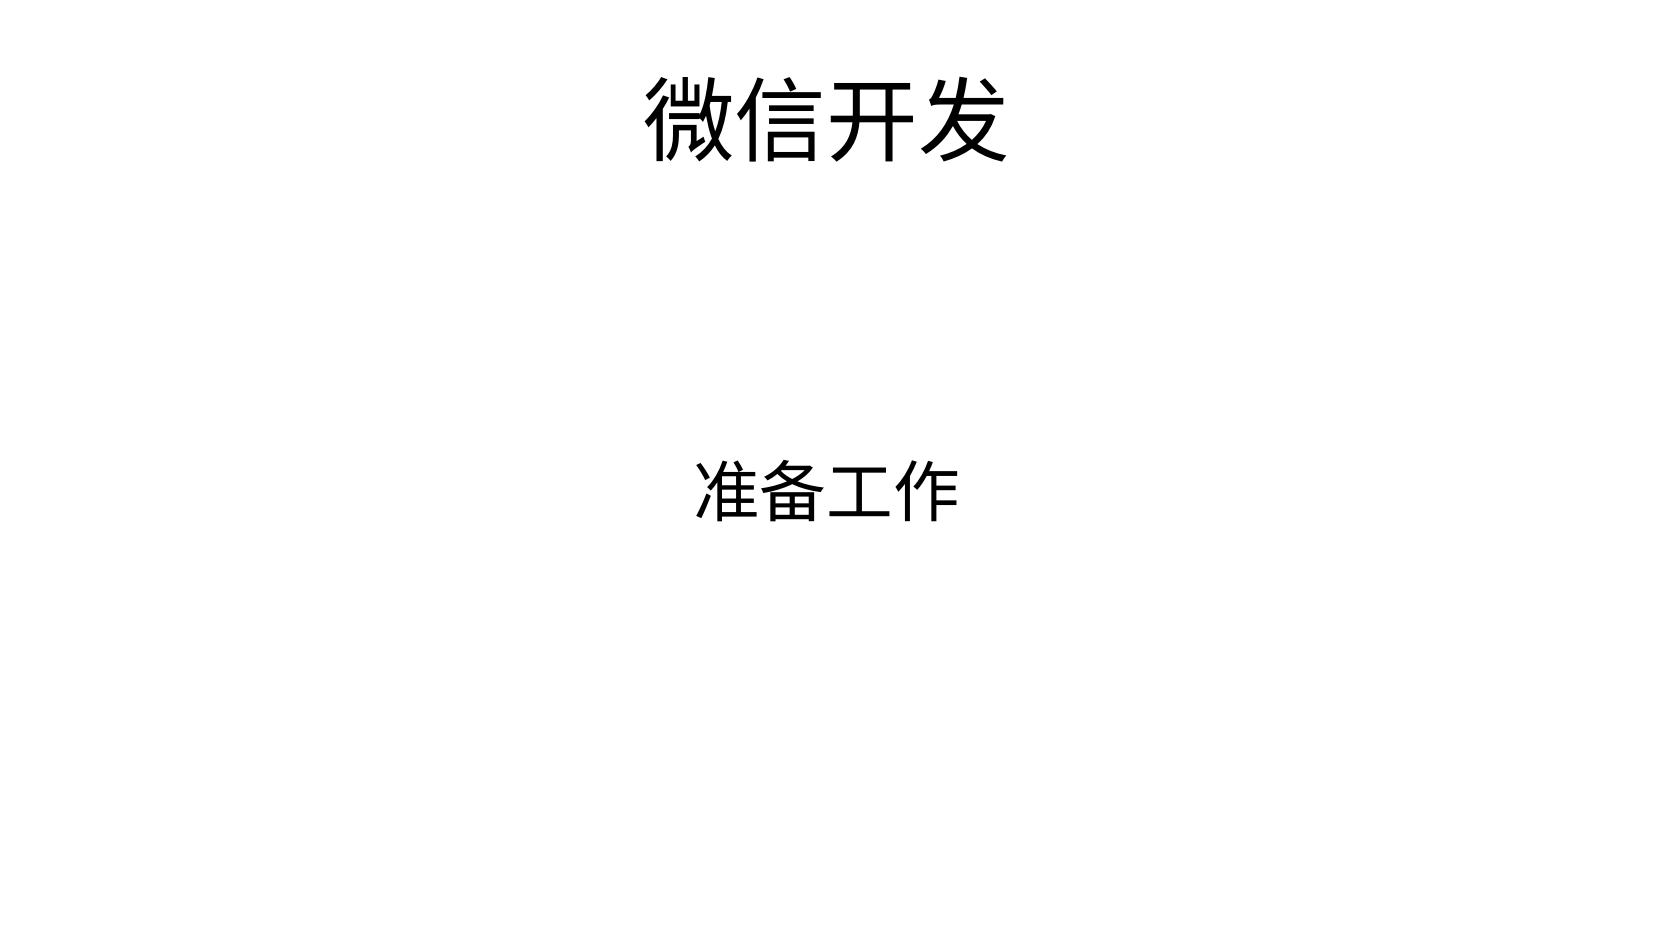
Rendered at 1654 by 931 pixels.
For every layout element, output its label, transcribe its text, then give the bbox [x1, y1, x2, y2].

subtitle 准备工作 [82, 217, 1571, 758]
title 微信开发 [82, 37, 1571, 193]
